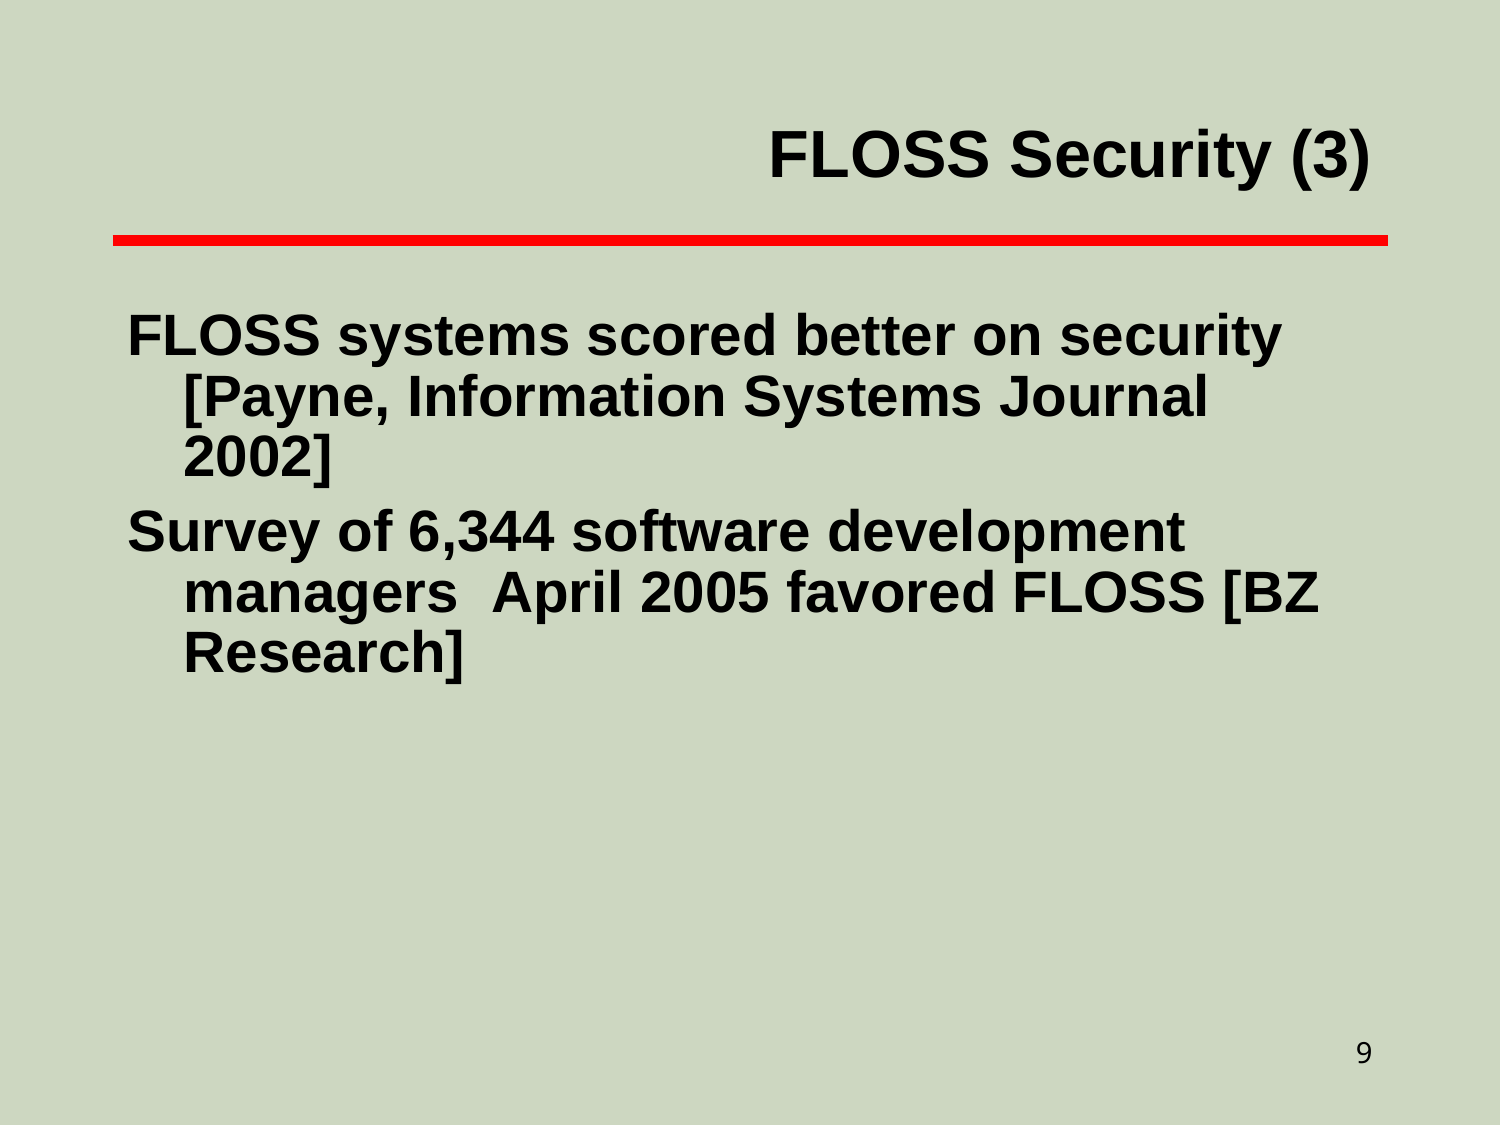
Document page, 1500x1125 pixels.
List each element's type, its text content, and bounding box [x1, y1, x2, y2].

title FLOSS Security (3) [337, 85, 1388, 224]
list FLOSS systems scored better on security [Payne, Information Systems Journal 2002] Survey of 6,344 software development managers April 2005 favored FLOSS [BZ Research] [112, 299, 1388, 1000]
